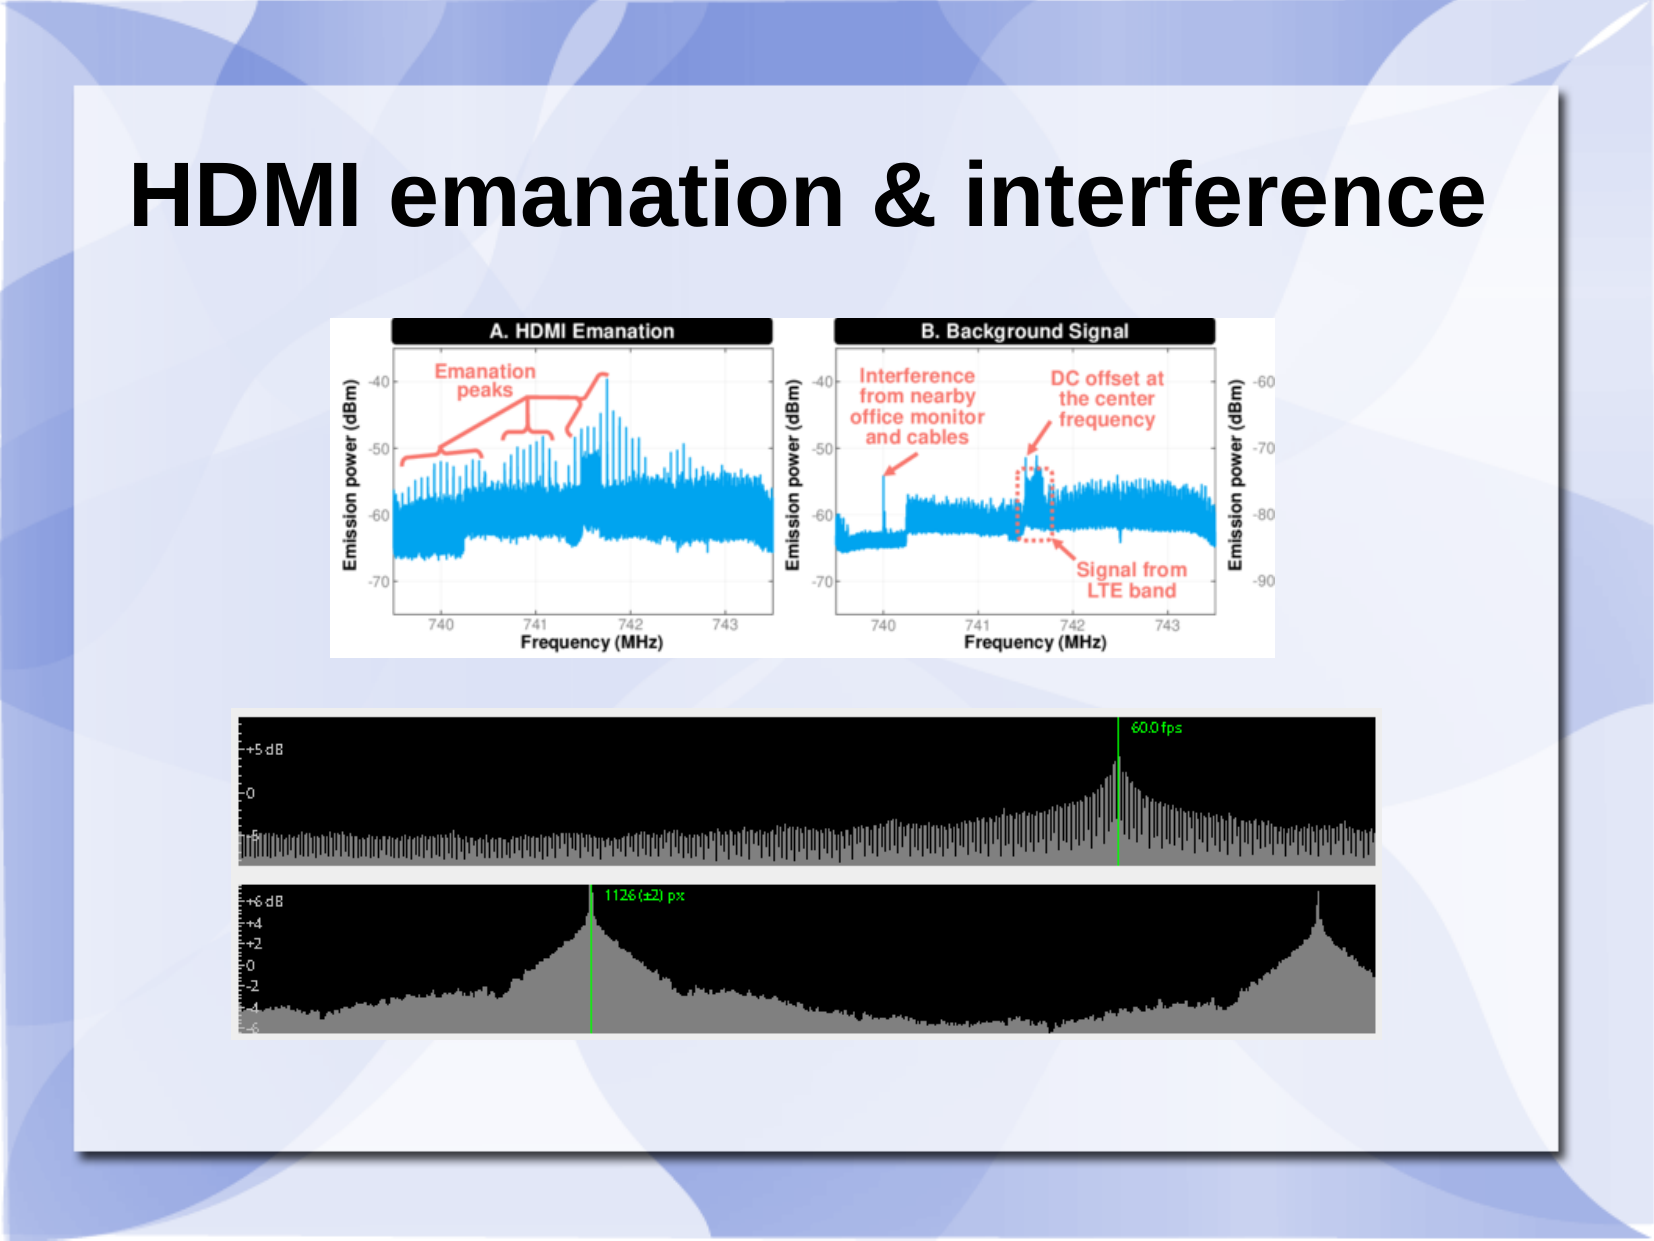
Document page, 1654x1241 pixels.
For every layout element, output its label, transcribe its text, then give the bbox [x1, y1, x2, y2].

picture [0, 0, 1654, 1241]
title HDMI emanation & interference [82, 90, 1536, 298]
